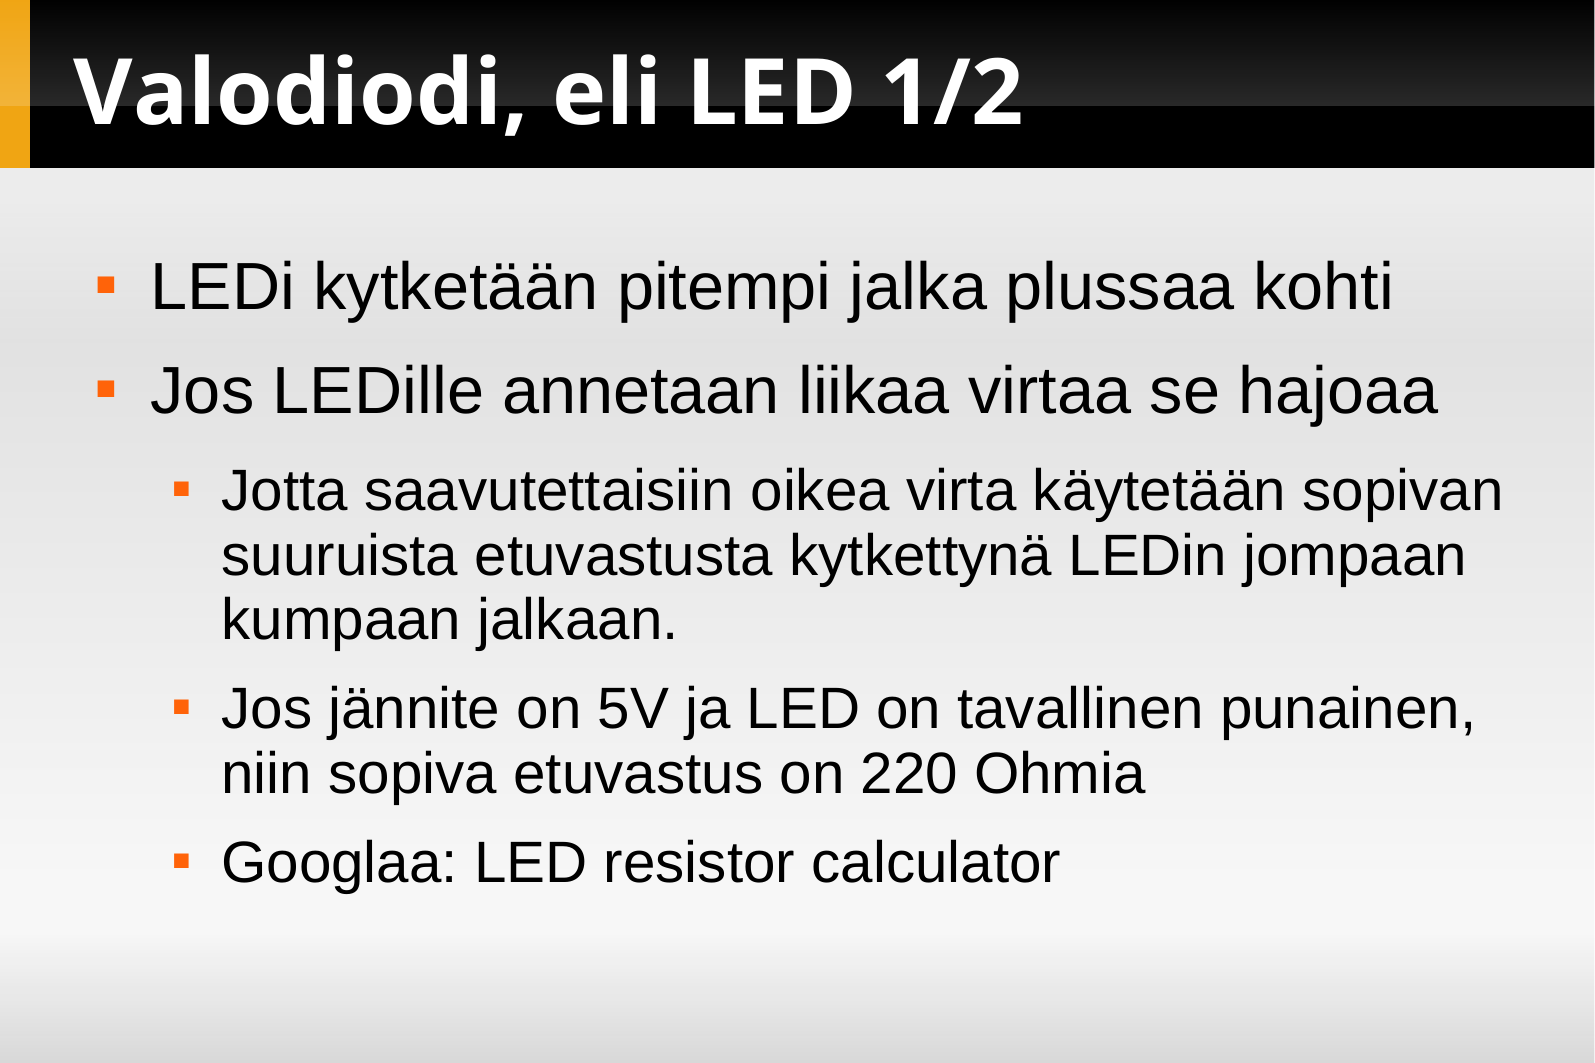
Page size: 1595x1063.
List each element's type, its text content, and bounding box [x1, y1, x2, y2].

list LEDi kytketään pitempi jalka plussaa kohti Jos LEDille annetaan liikaa virtaa se hajoaa Jotta saavutettaisiin oikea virta käytetään sopivan suuruista etuvastusta kytkettynä LEDin jompaan kumpaan jalkaan. Jos jännite on 5V ja LED on tavallinen punainen, niin sopiva etuvastus on 220 Ohmia Googlaa: LED resistor calculator [79, 248, 1515, 984]
title Valodiodi, eli LED 1/2 [74, 7, 1510, 171]
picture [0, 0, 1595, 1063]
